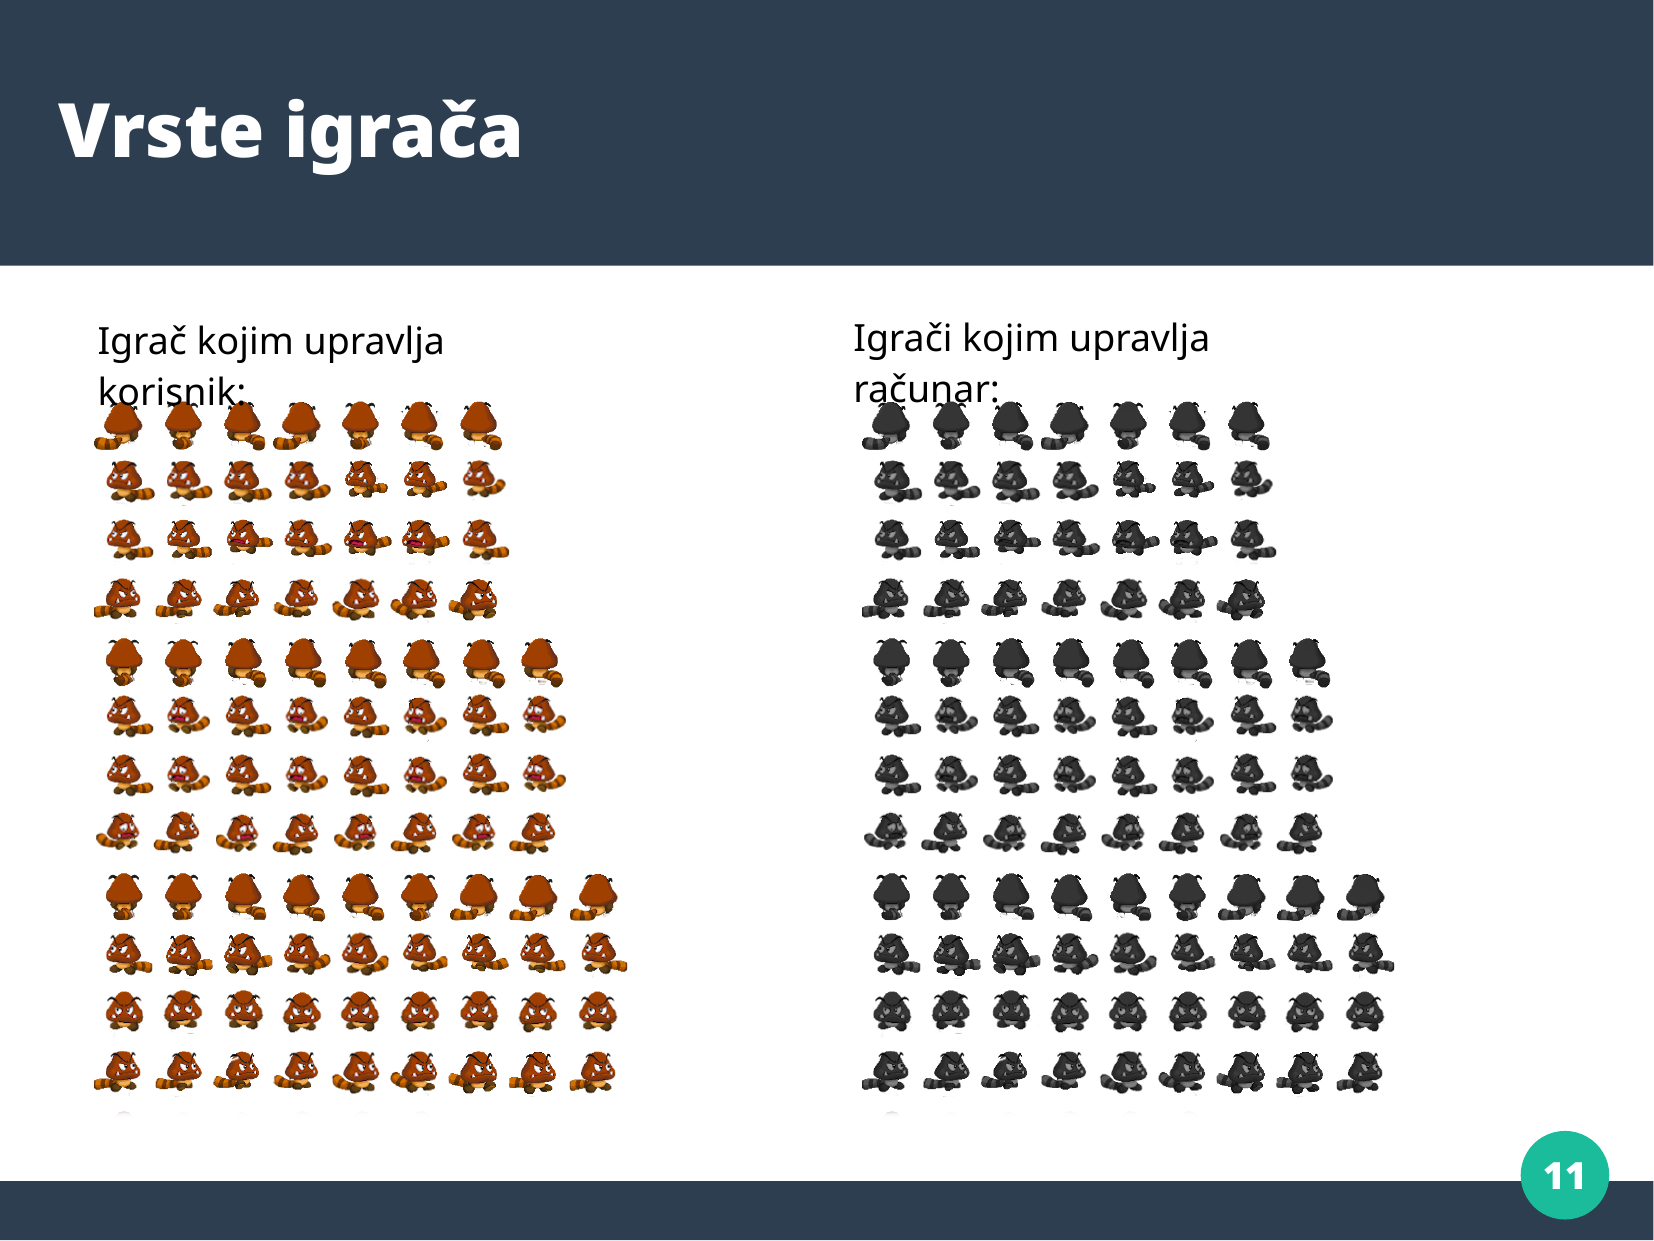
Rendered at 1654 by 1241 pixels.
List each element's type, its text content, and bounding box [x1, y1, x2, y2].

title Vrste igrača [59, 49, 1595, 207]
text_box Igrači kojim upravlja računar: [838, 304, 1371, 367]
text_box Igrač kojim upravlja korisnik: [82, 307, 615, 370]
picture [122, 389, 134, 403]
picture [94, 389, 1630, 1241]
